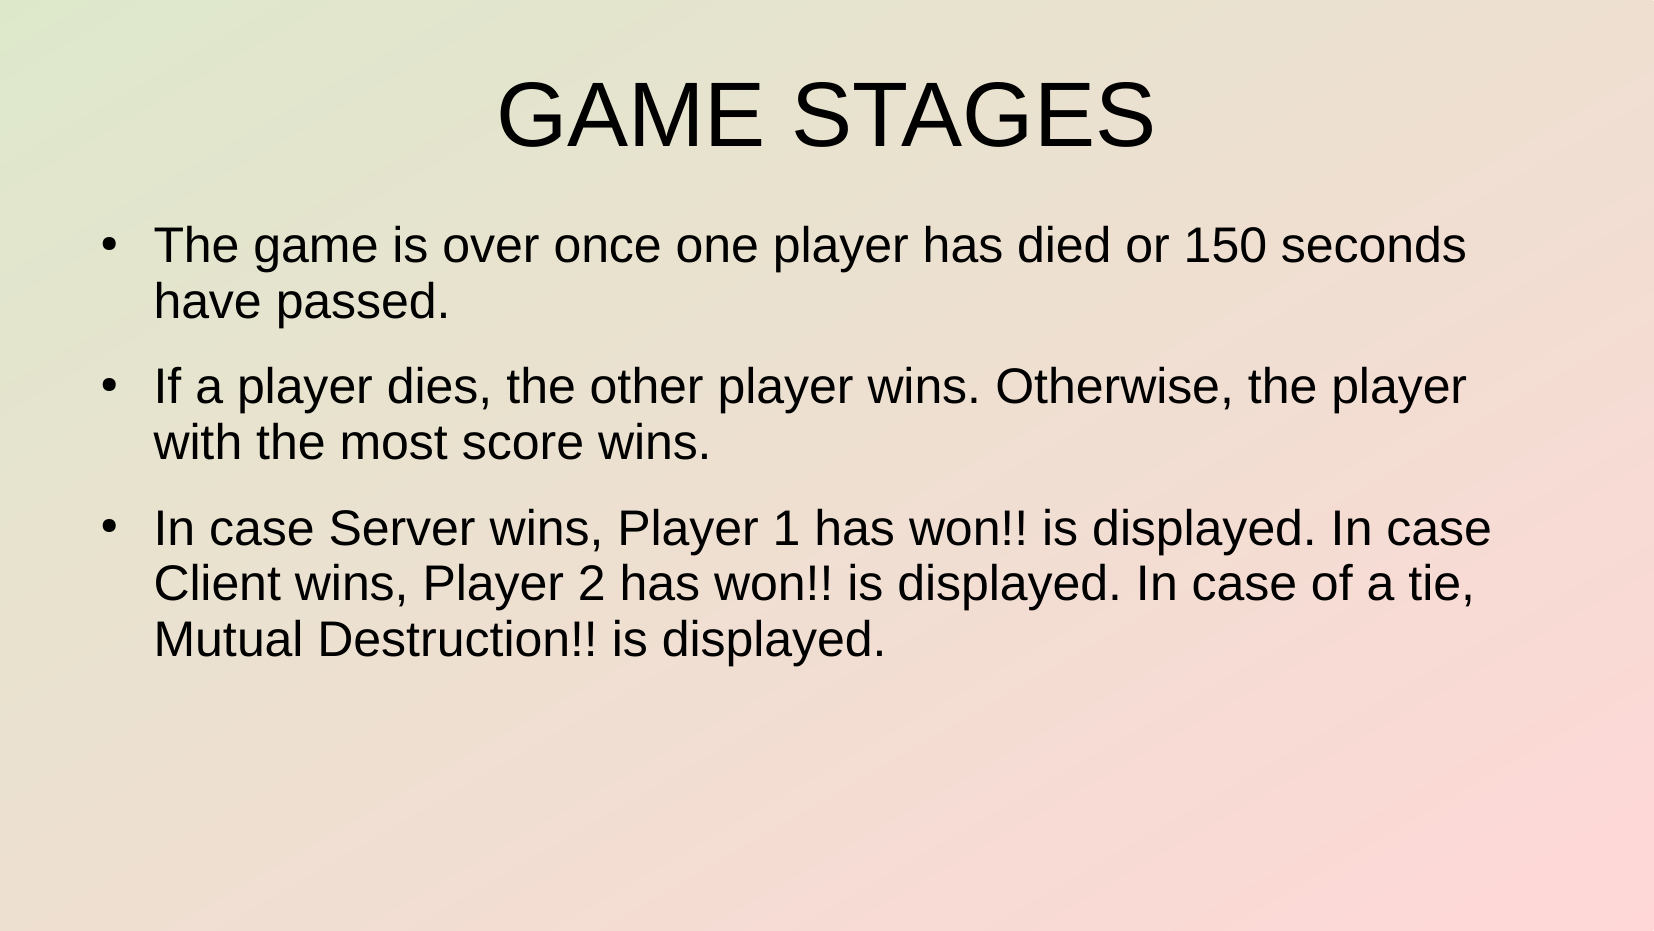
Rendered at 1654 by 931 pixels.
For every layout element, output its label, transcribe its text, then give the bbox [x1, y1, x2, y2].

title GAME STAGES [82, 37, 1571, 193]
list The game is over once one player has died or 150 seconds have passed. If a player dies, the other player wins. Otherwise, the player with the most score wins. In case Server wins, Player 1 has won!! is displayed. In case Client wins, Player 2 has won!! is displayed. In case of a tie, Mutual Destruction!! is displayed. [82, 217, 1571, 758]
